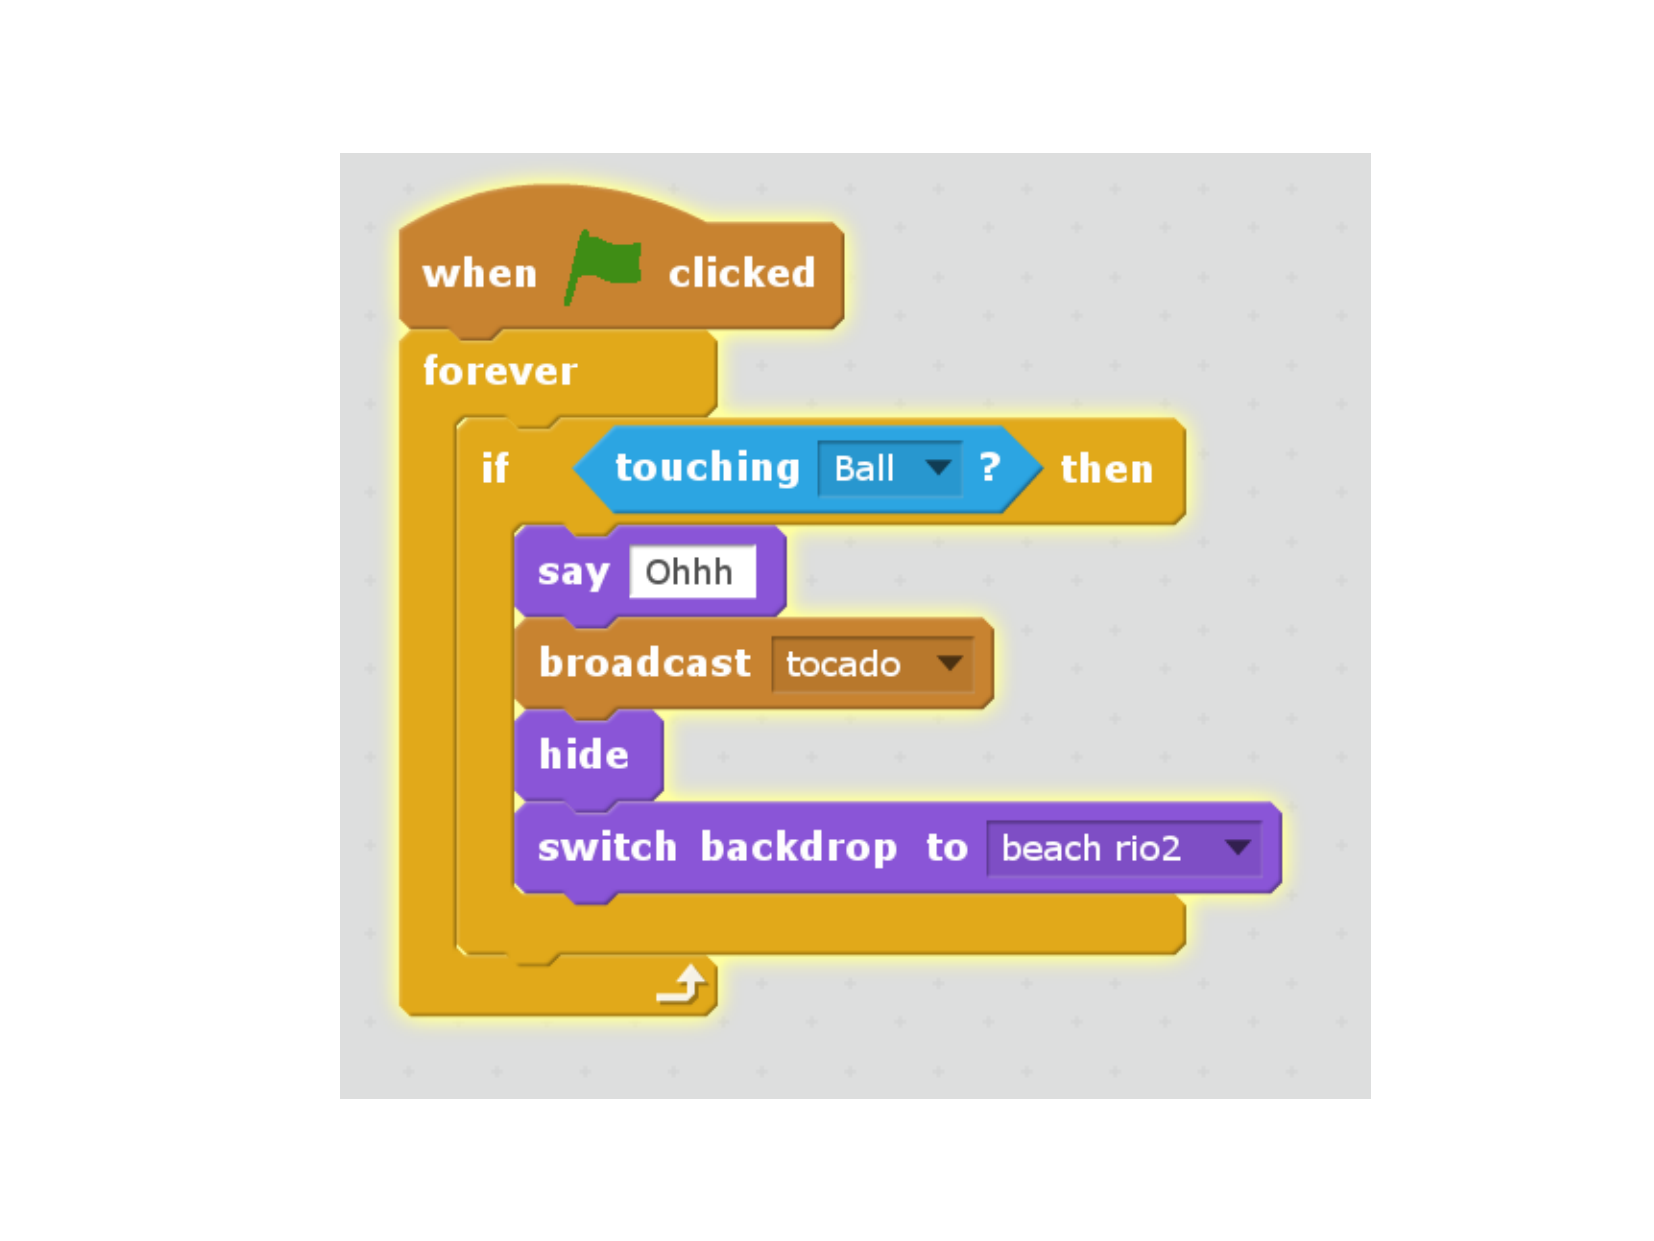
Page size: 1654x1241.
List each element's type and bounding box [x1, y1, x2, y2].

picture [340, 153, 1371, 1099]
